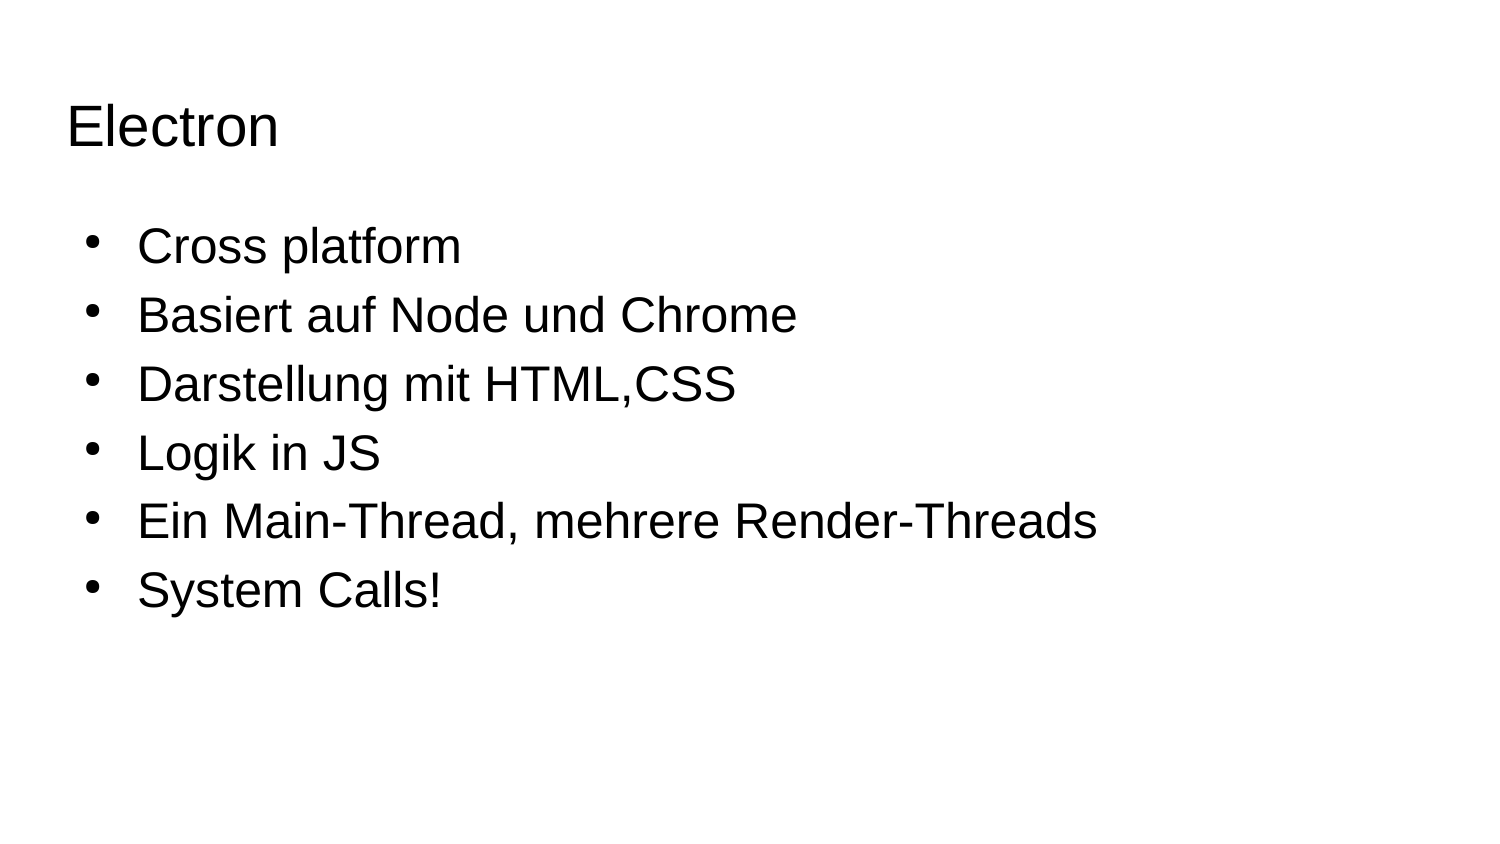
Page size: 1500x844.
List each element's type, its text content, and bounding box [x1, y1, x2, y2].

title Electron [51, 72, 1449, 167]
list Cross platform Basiert auf Node und Chrome Darstellung mit HTML,CSS Logik in JS Ein Main-Thread, mehrere Render-Threads System Calls! [51, 189, 1449, 750]
